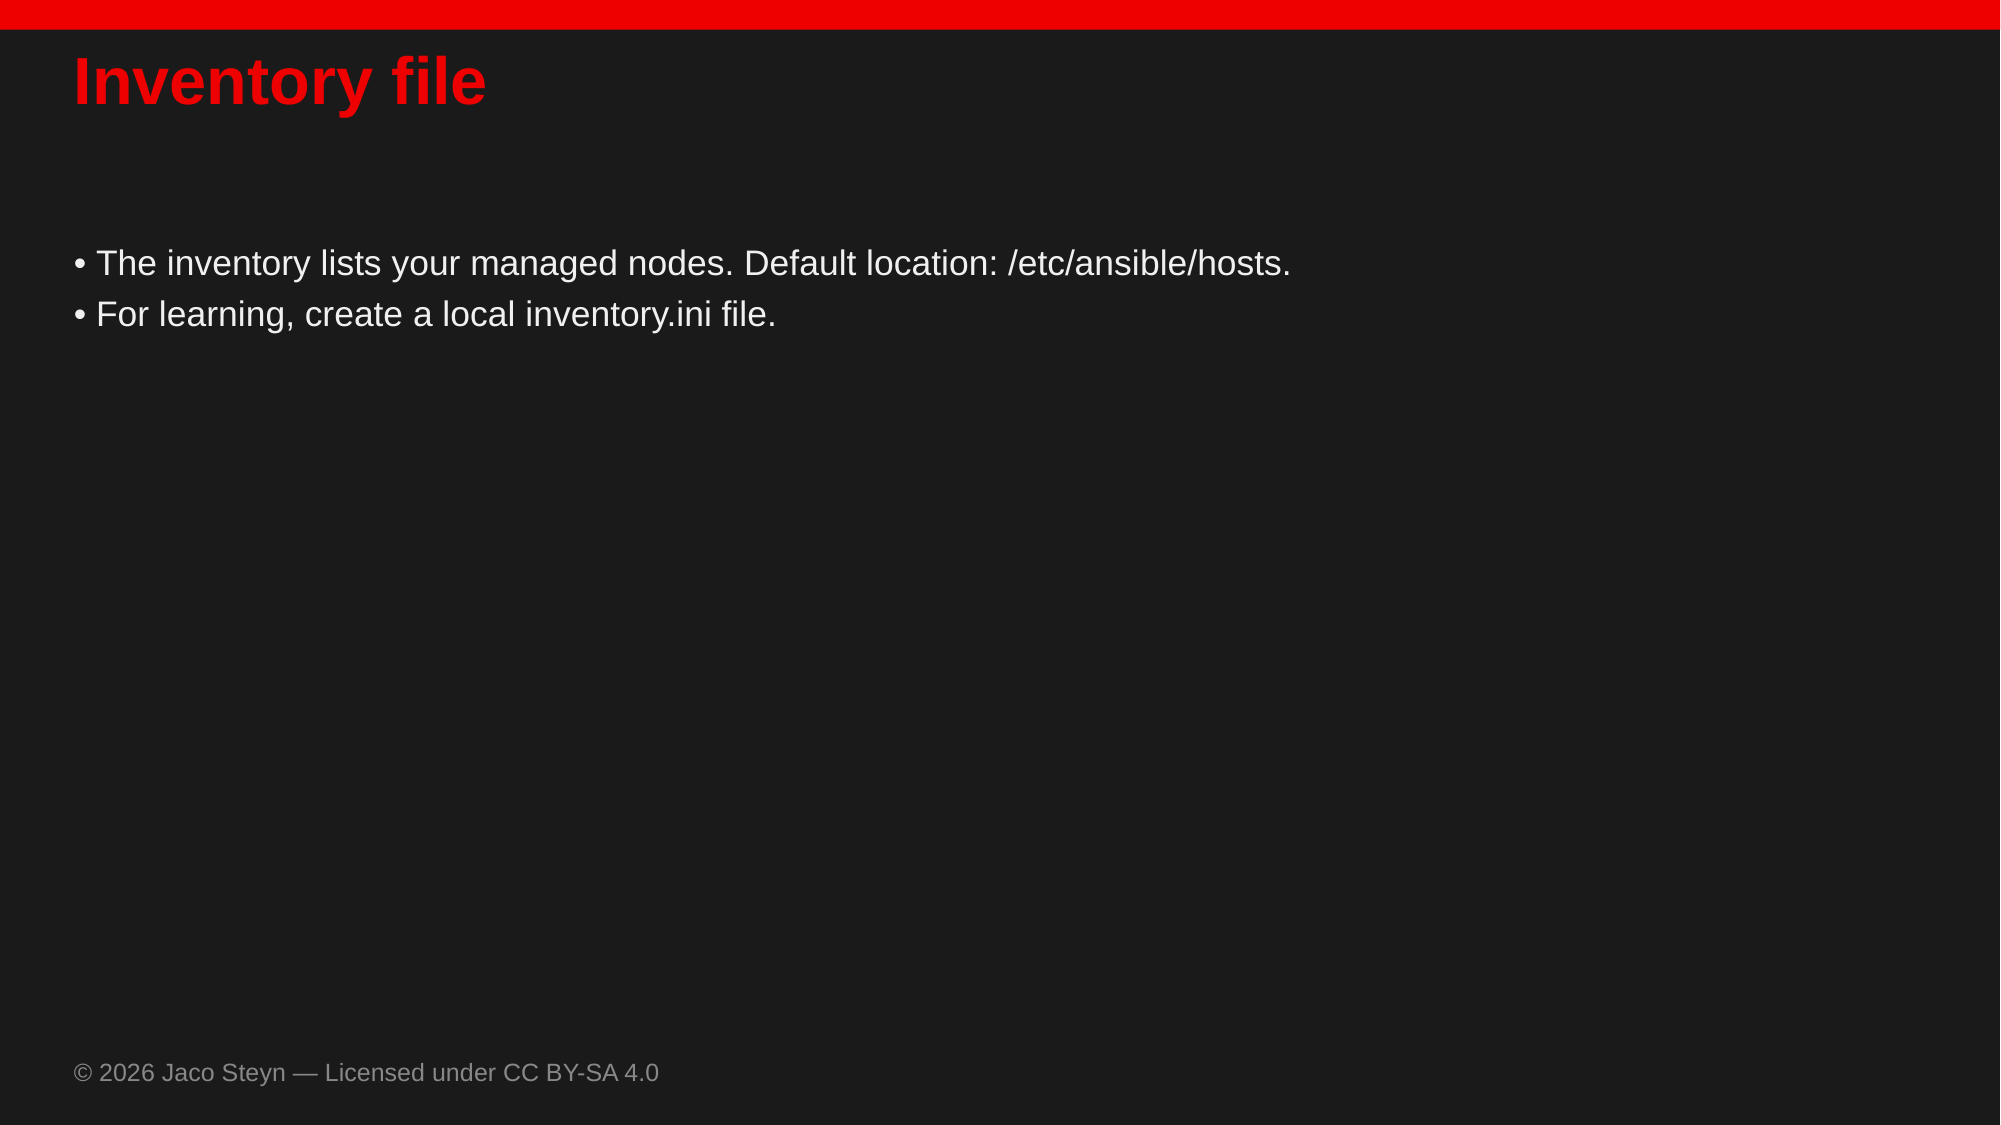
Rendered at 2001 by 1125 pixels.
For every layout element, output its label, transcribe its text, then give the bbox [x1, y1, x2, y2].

text_box © 2026 Jaco Steyn — Licensed under CC BY-SA 4.0 [59, 1051, 1942, 1093]
text_box • The inventory lists your managed nodes. Default location: /etc/ansible/hosts. • For learning, create a local inventory.ini file. [59, 236, 1942, 1037]
text_box Inventory file [59, 36, 1942, 208]
text_box [0, 0, 2001, 30]
